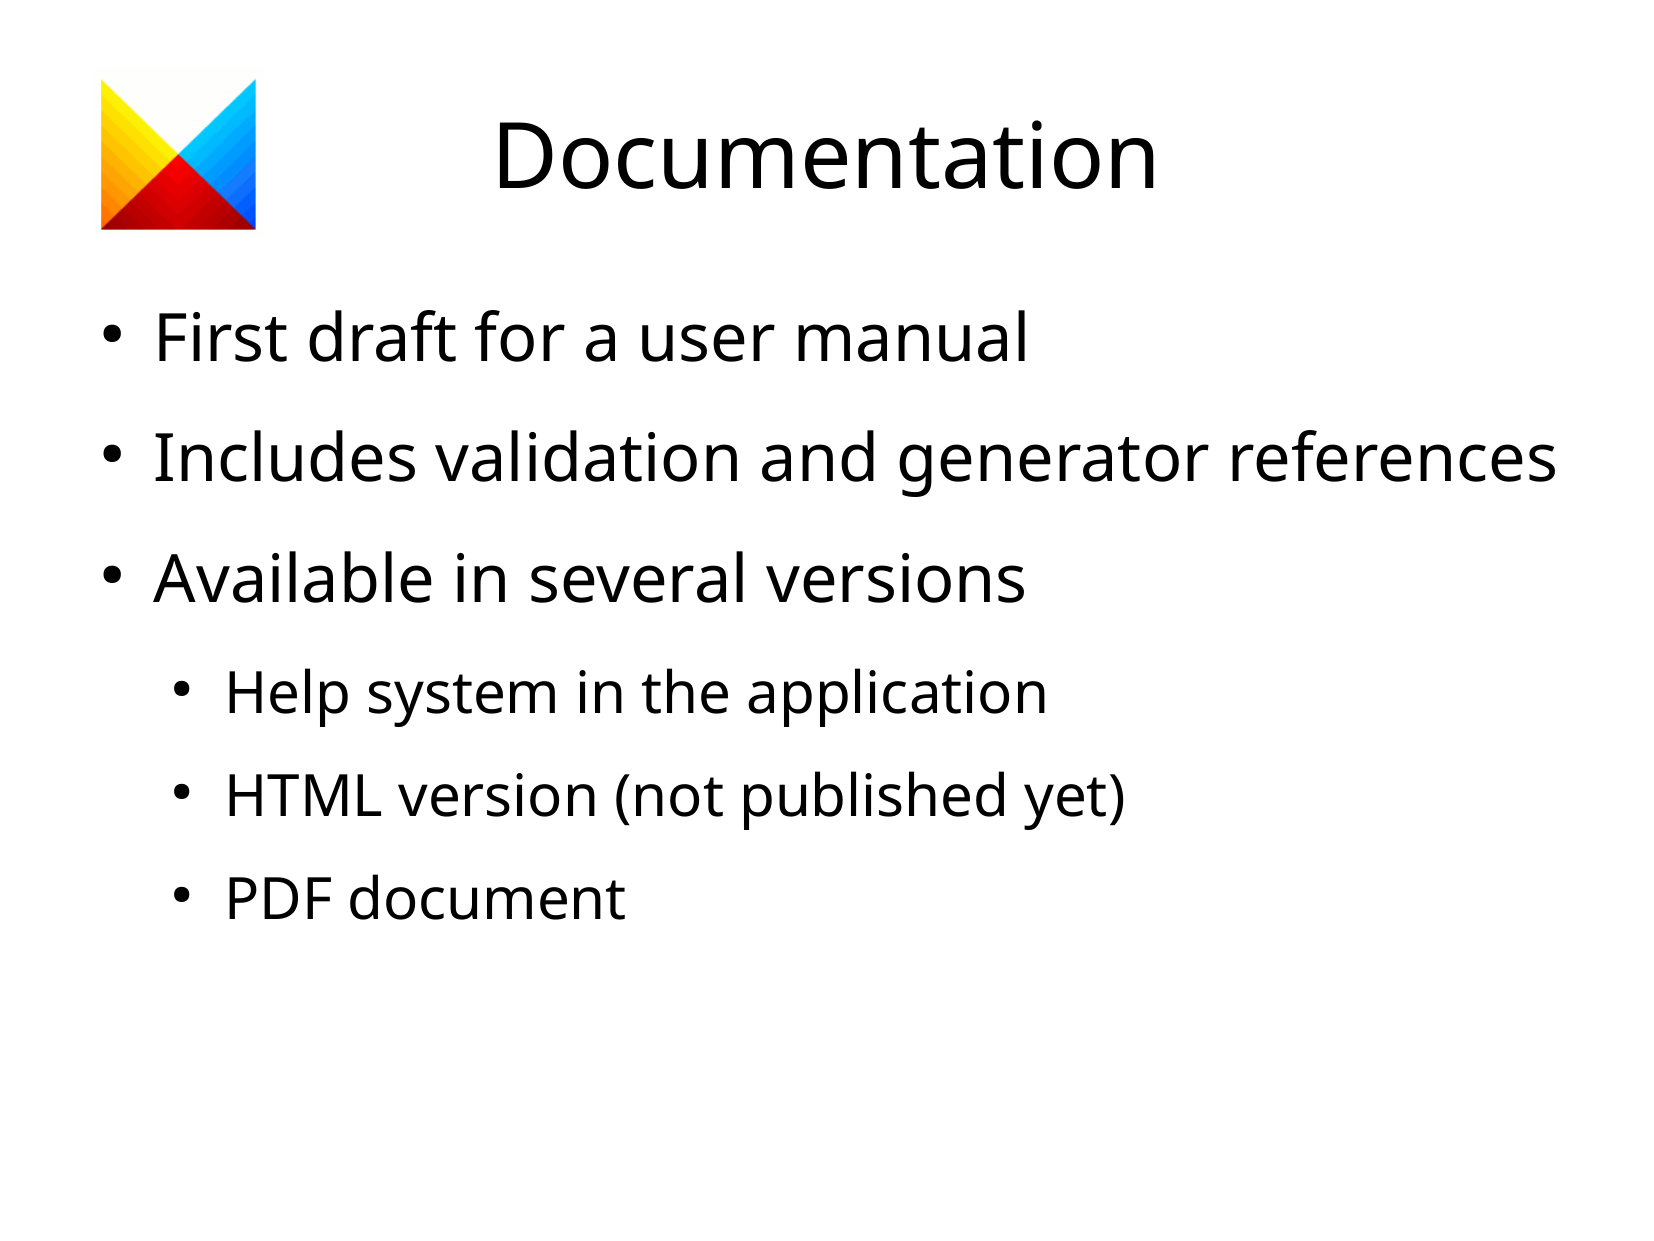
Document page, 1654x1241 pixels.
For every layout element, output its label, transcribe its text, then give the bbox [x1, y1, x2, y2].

list First draft for a user manual Includes validation and generator references Available in several versions Help system in the application HTML version (not published yet) PDF document [82, 290, 1571, 1109]
title Documentation [82, 49, 1571, 257]
